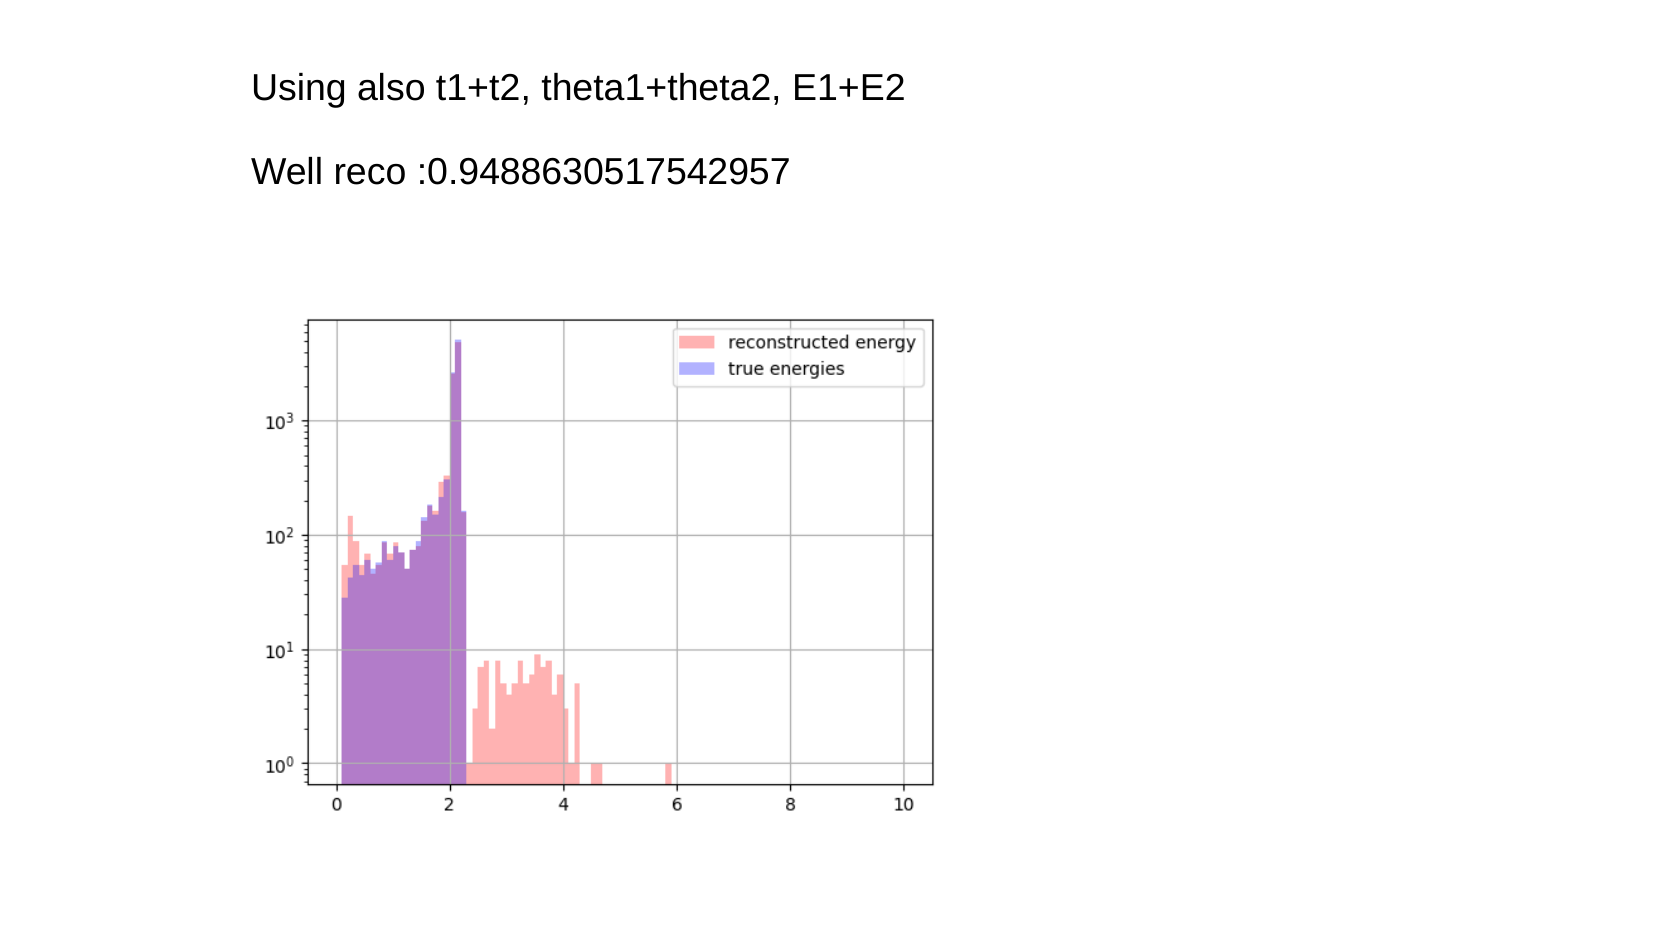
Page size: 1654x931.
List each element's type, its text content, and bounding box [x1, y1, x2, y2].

text_box Using also t1+t2, theta1+theta2, E1+E2 Well reco :0.9488630517542957 [236, 59, 1123, 200]
picture [251, 307, 945, 827]
